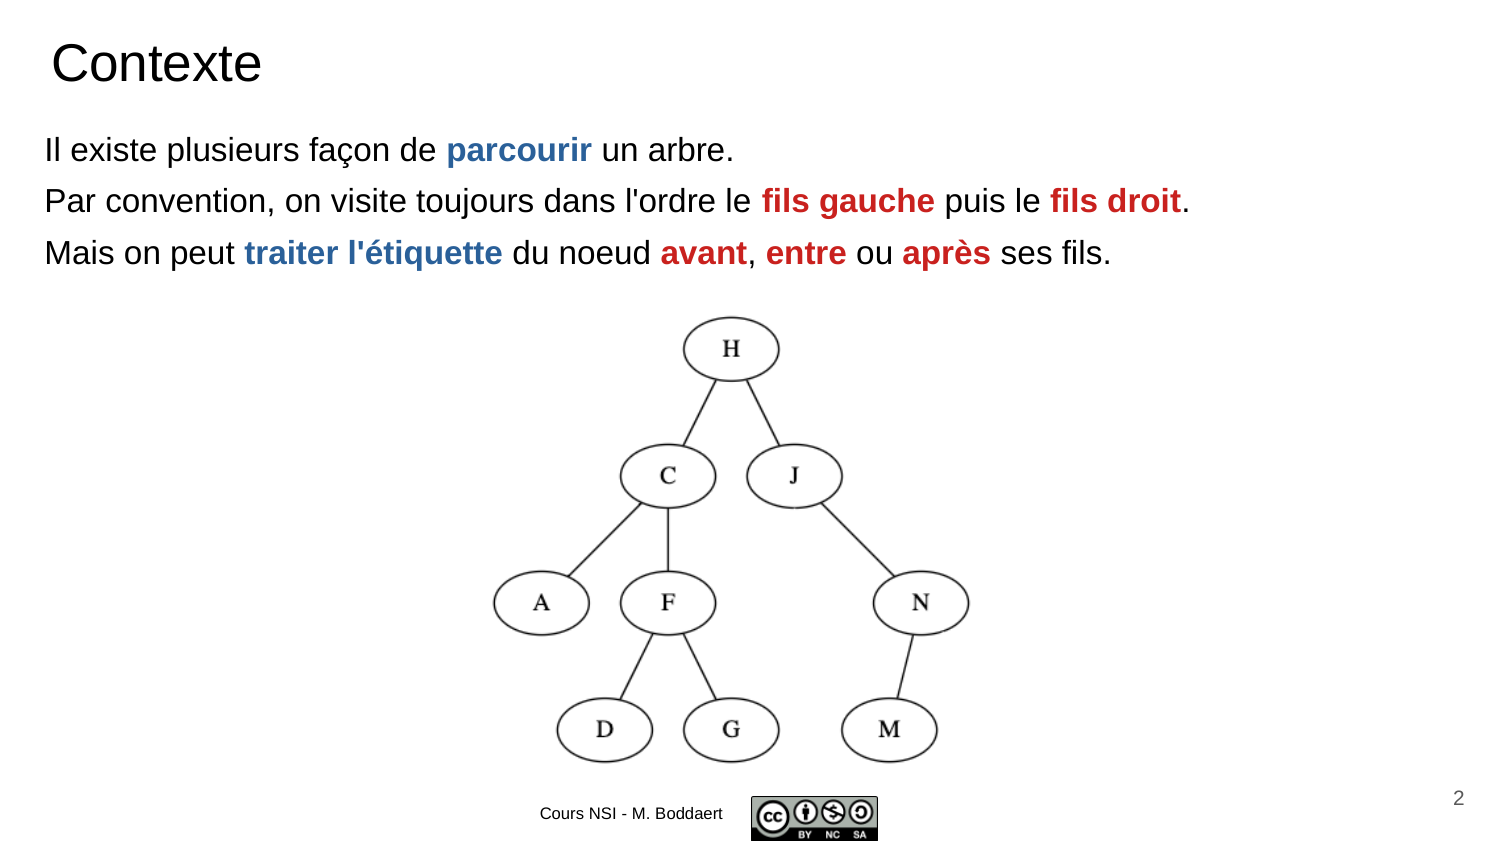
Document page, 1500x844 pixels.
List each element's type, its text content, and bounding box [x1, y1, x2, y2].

picture [751, 796, 878, 841]
text_box Il existe plusieurs façon de parcourir un arbre. Par convention, on visite toujours dans l'ordre le fils gauche puis le fils droit. Mais on peut traiter l'étiquette du noeud avant, entre ou après ses fils. [29, 120, 1477, 296]
picture [490, 312, 981, 769]
slide_number <numéro> [1389, 764, 1480, 830]
title Contexte [51, 13, 1449, 108]
